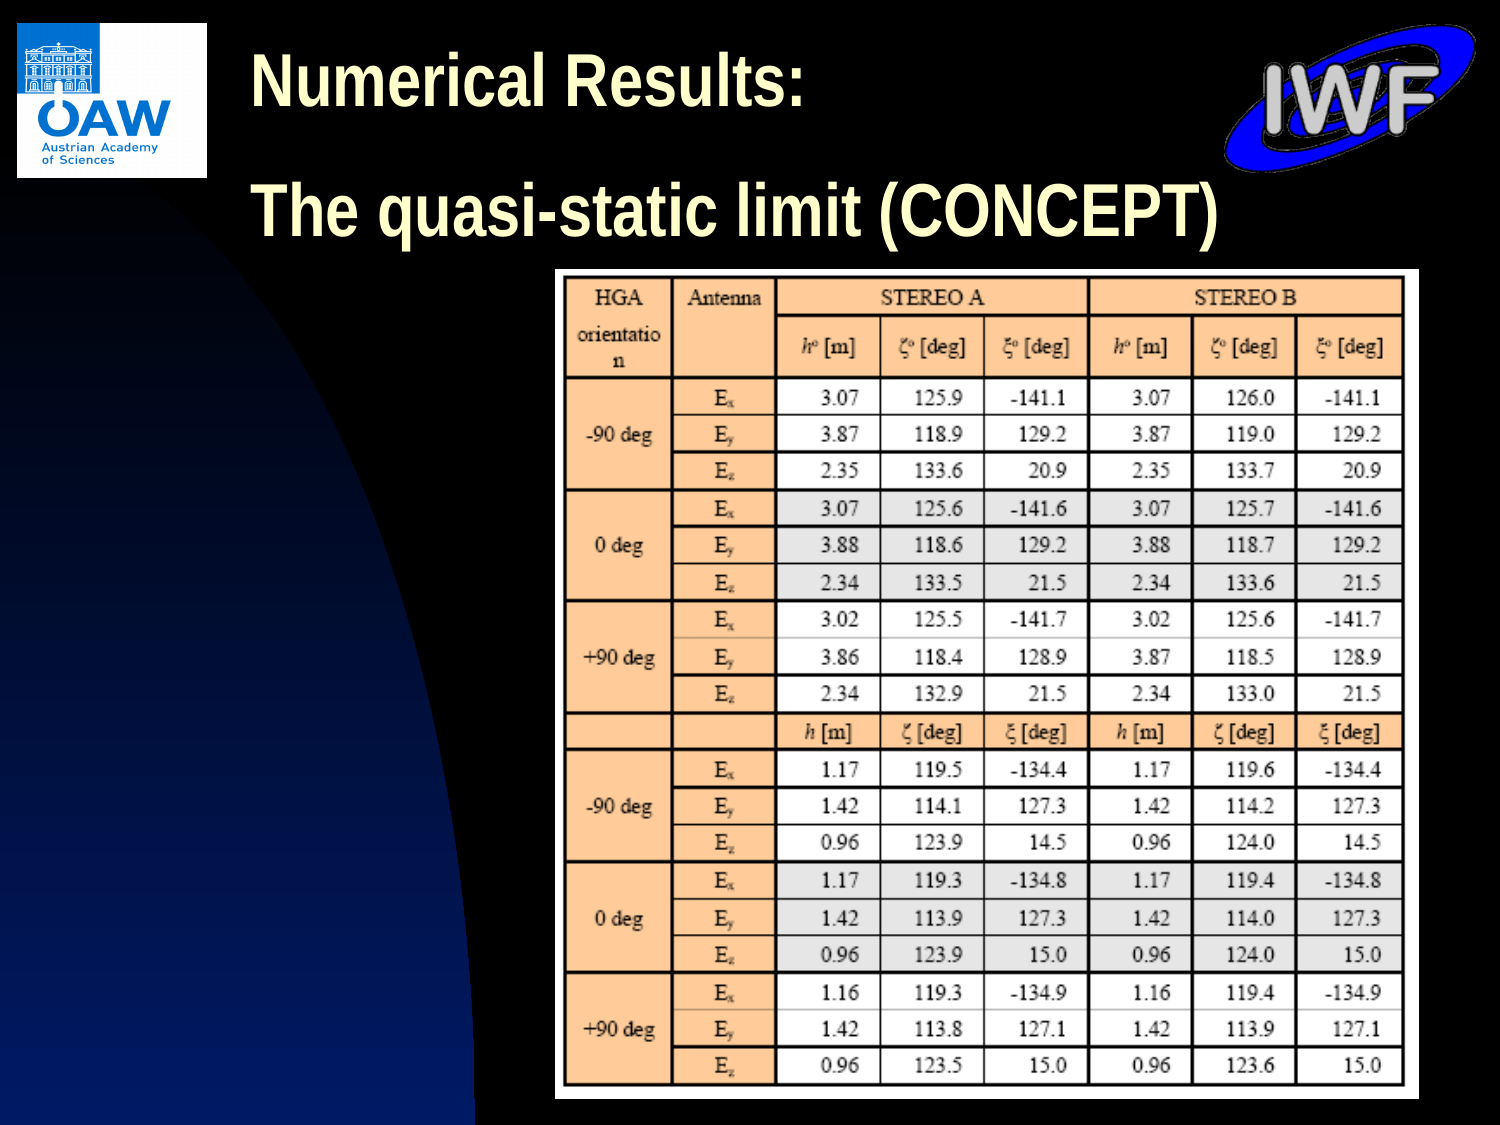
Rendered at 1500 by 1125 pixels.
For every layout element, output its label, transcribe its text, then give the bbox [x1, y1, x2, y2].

title Numerical Results: The quasi-static limit (CONCEPT) [235, 8, 1424, 238]
picture [555, 269, 1419, 1099]
picture [17, 23, 207, 178]
picture [1224, 24, 1476, 173]
